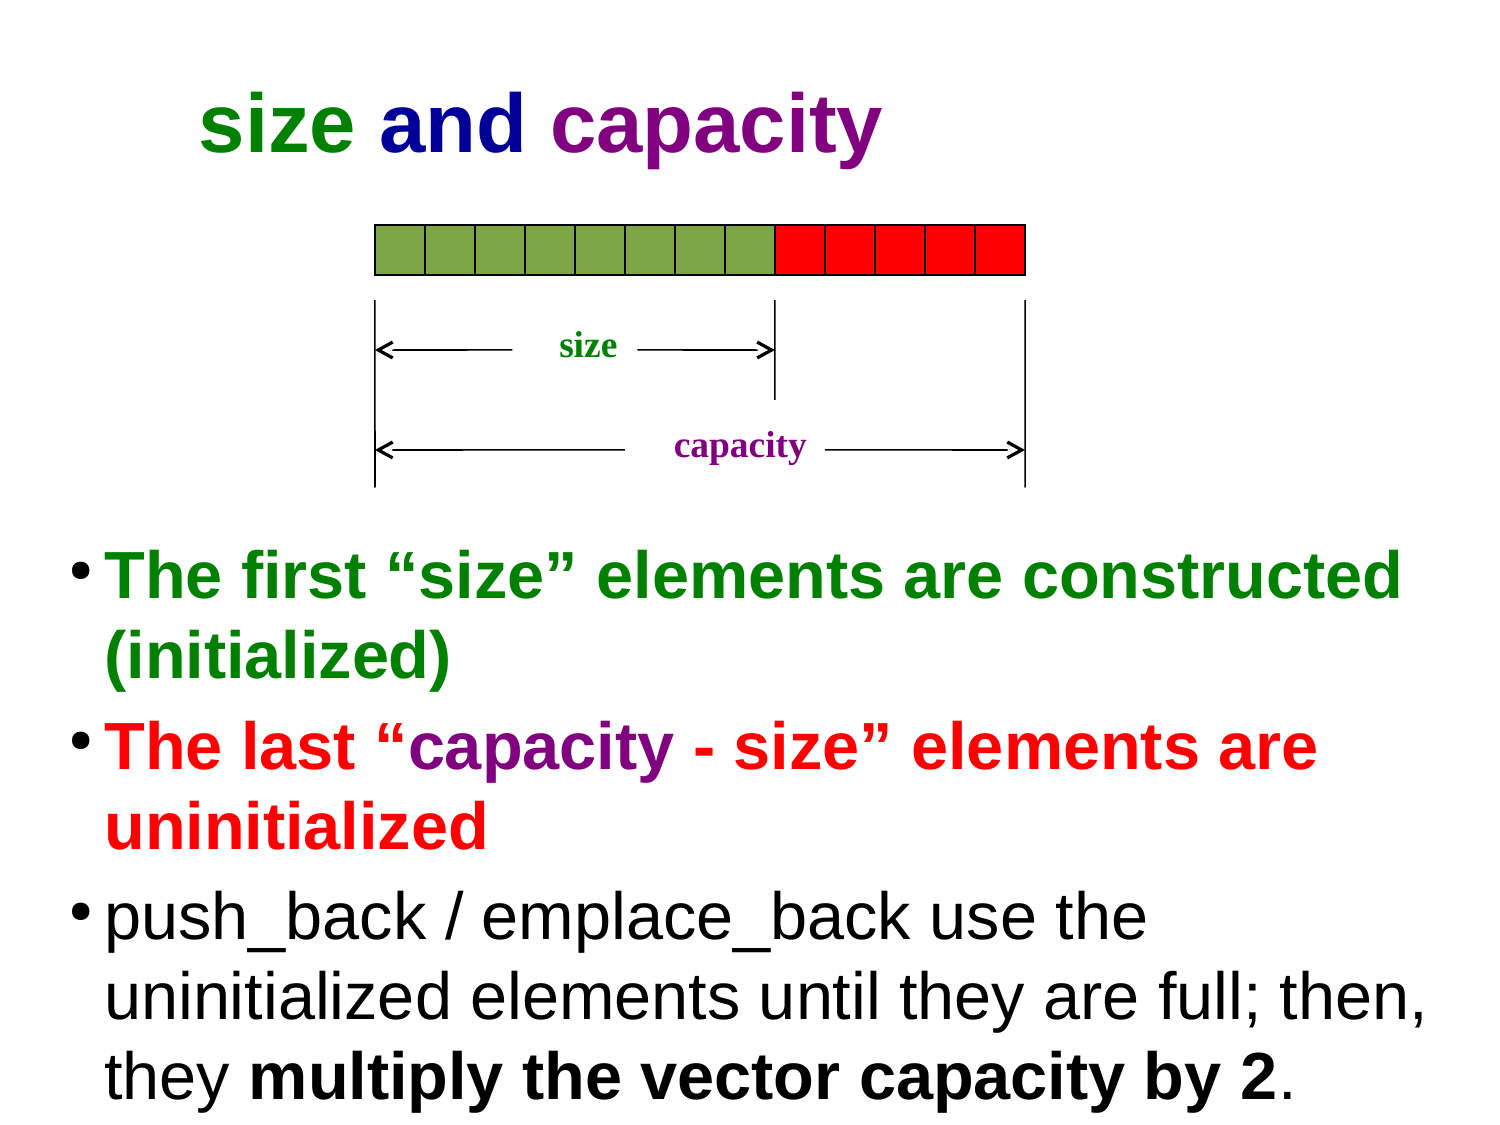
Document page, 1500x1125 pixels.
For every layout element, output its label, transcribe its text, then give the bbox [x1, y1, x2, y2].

text_box capacity [624, 412, 823, 473]
text_box The first “size” elements are constructed (initialized) The last “capacity - size” elements are uninitialized push_back / emplace_back use the uninitialized elements until they are full; then, they multiply the vector capacity by 2. [54, 524, 1500, 963]
title size and capacity [198, 32, 1468, 206]
text_box size [525, 312, 633, 373]
text_box [375, 224, 1026, 276]
